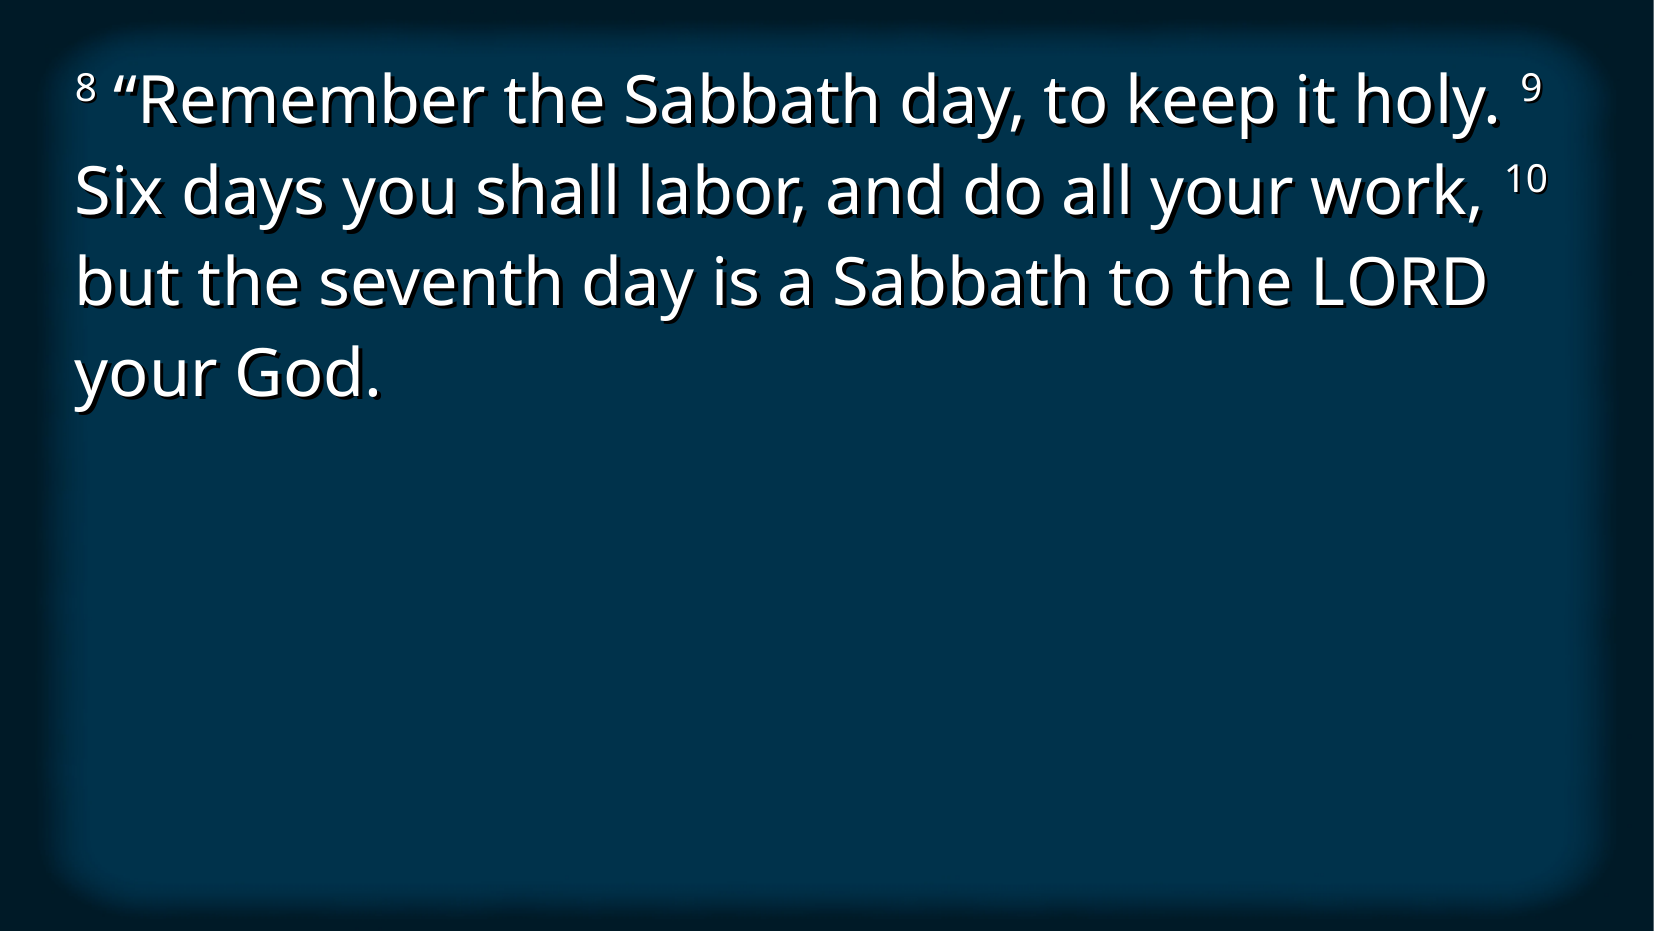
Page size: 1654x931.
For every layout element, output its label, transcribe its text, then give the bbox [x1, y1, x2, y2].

text_box 8 “Remember the Sabbath day, to keep it holy. 9 Six days you shall labor, and do all your work, 10 but the seventh day is a Sabbath to the LORD your God. [60, 45, 1591, 415]
picture [0, 0, 1654, 931]
